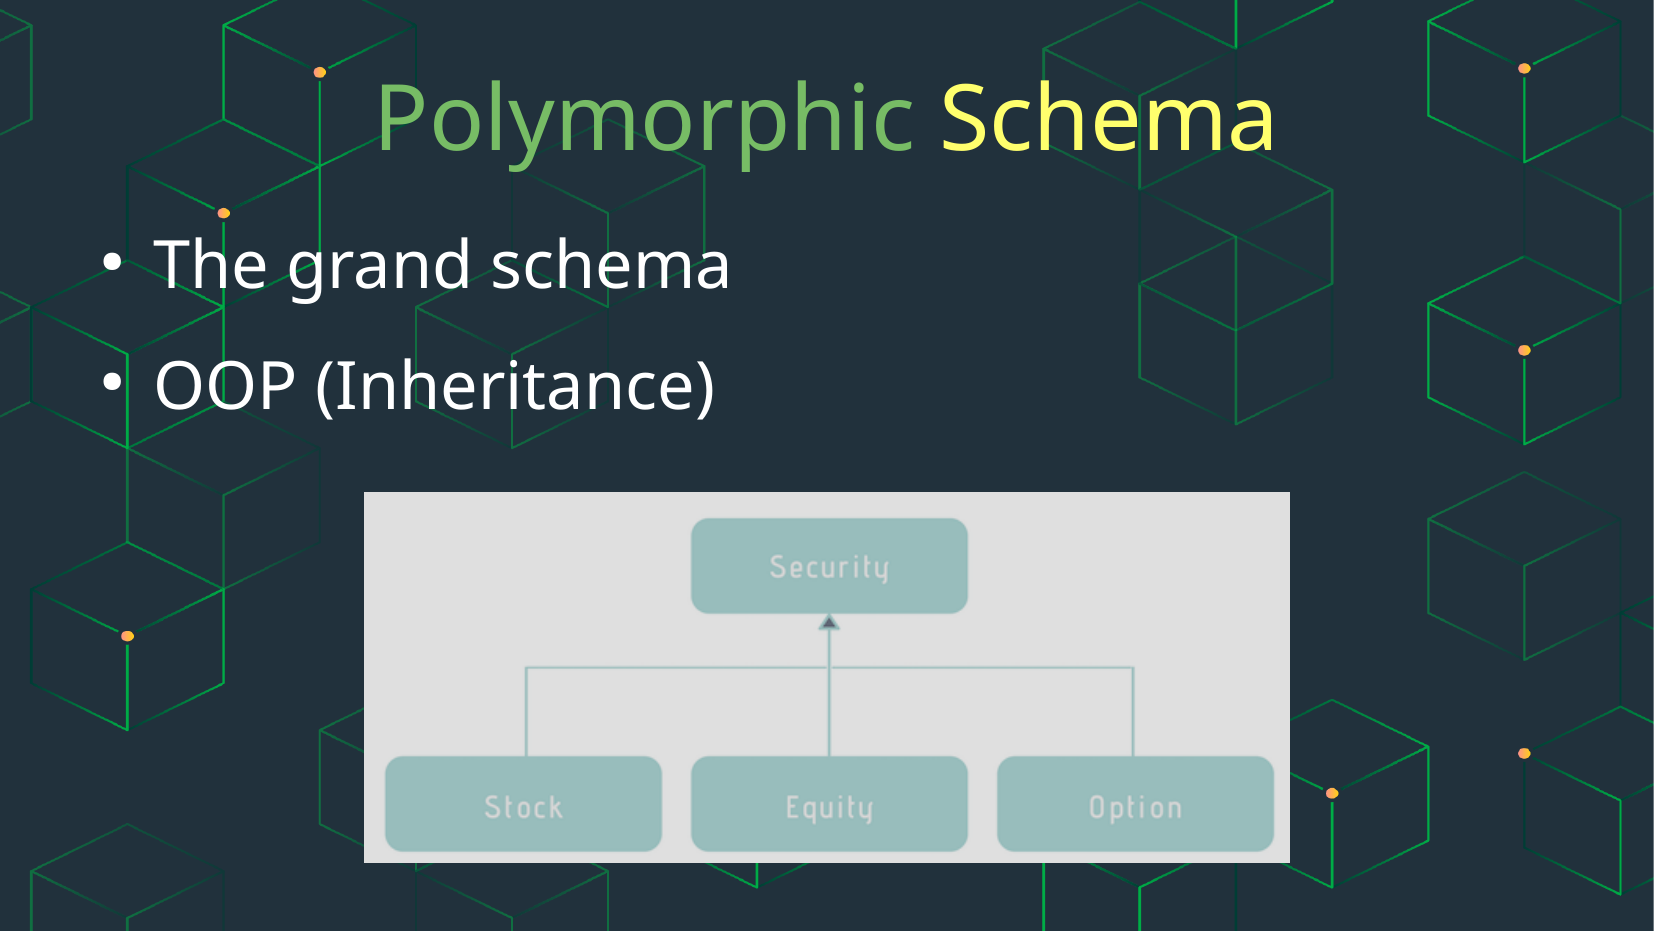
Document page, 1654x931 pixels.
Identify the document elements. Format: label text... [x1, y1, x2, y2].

picture [0, 0, 1654, 931]
title Polymorphic Schema [82, 37, 1571, 193]
list The grand schema OOP (Inheritance) [82, 217, 1571, 758]
